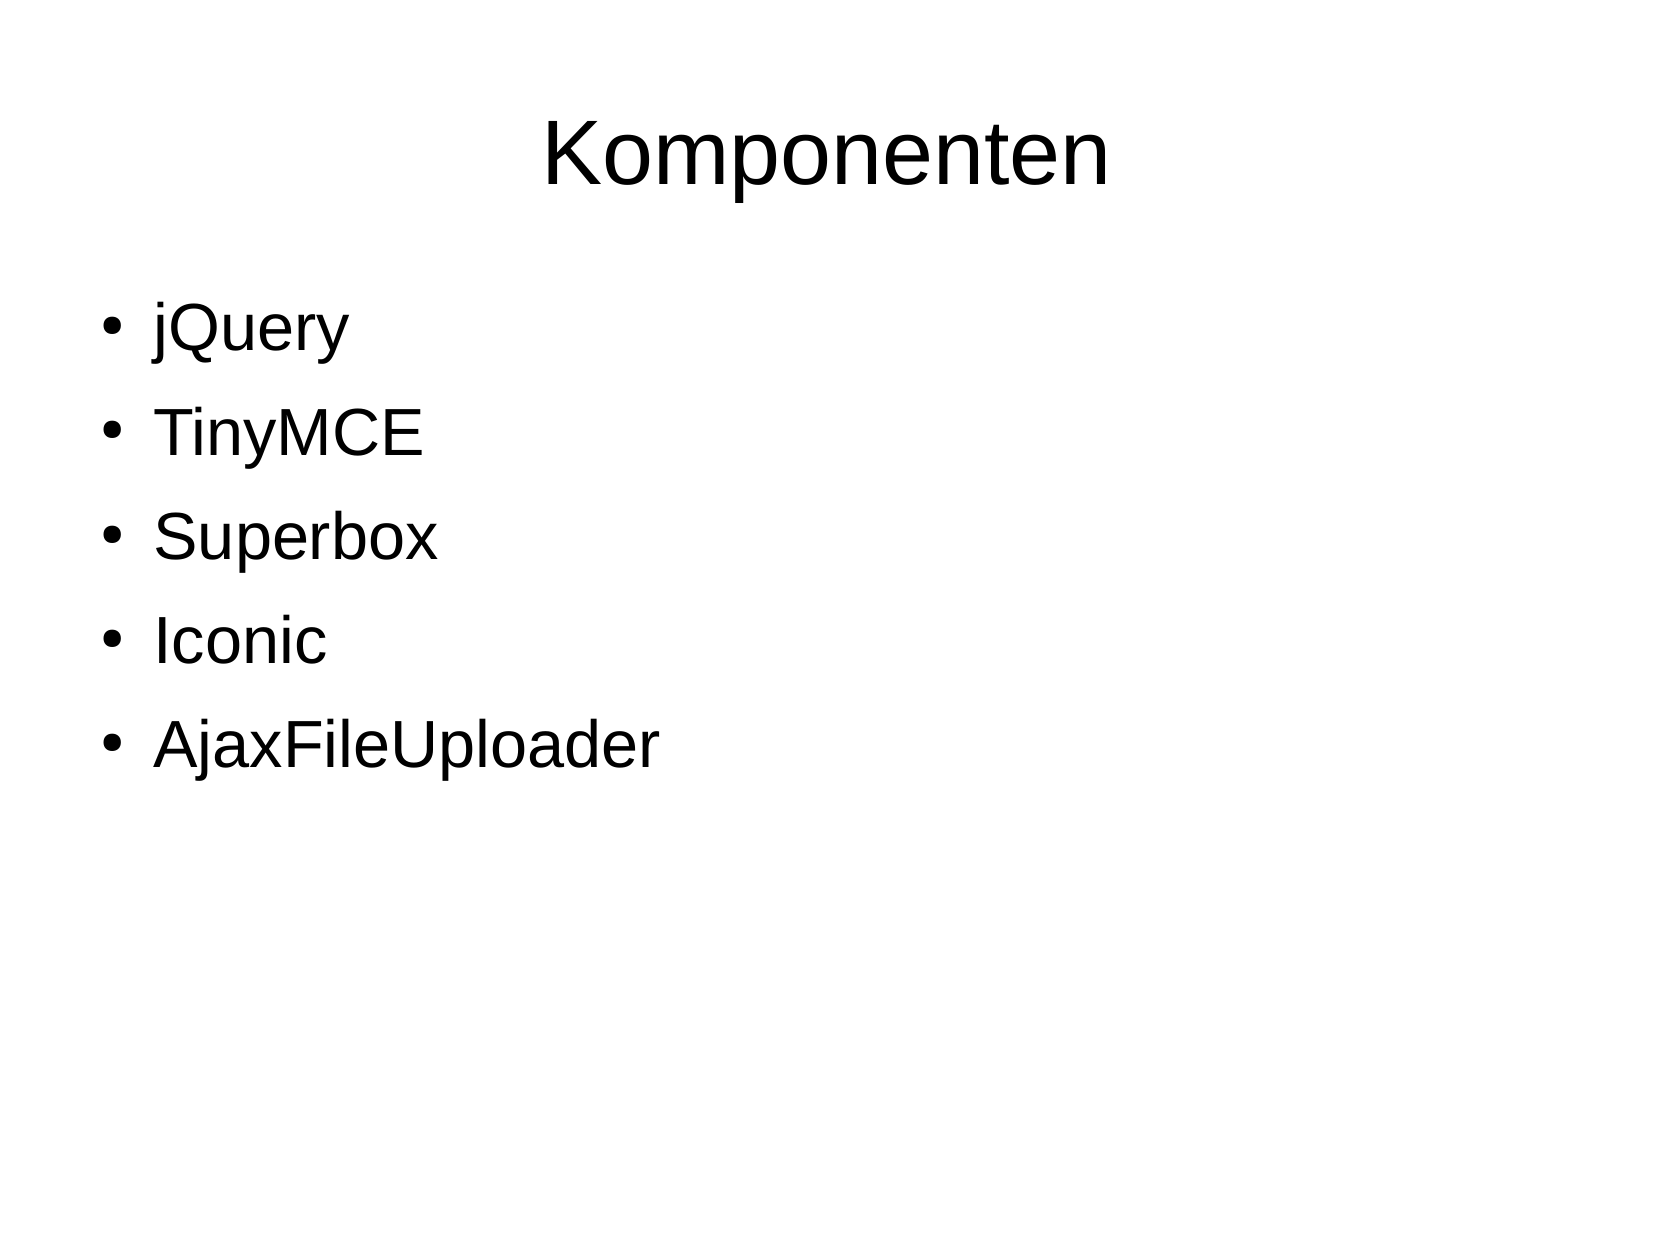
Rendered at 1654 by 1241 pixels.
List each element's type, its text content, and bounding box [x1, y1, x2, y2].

title Komponenten [82, 49, 1571, 257]
list jQuery TinyMCE Superbox Iconic AjaxFileUploader [82, 290, 1538, 1010]
